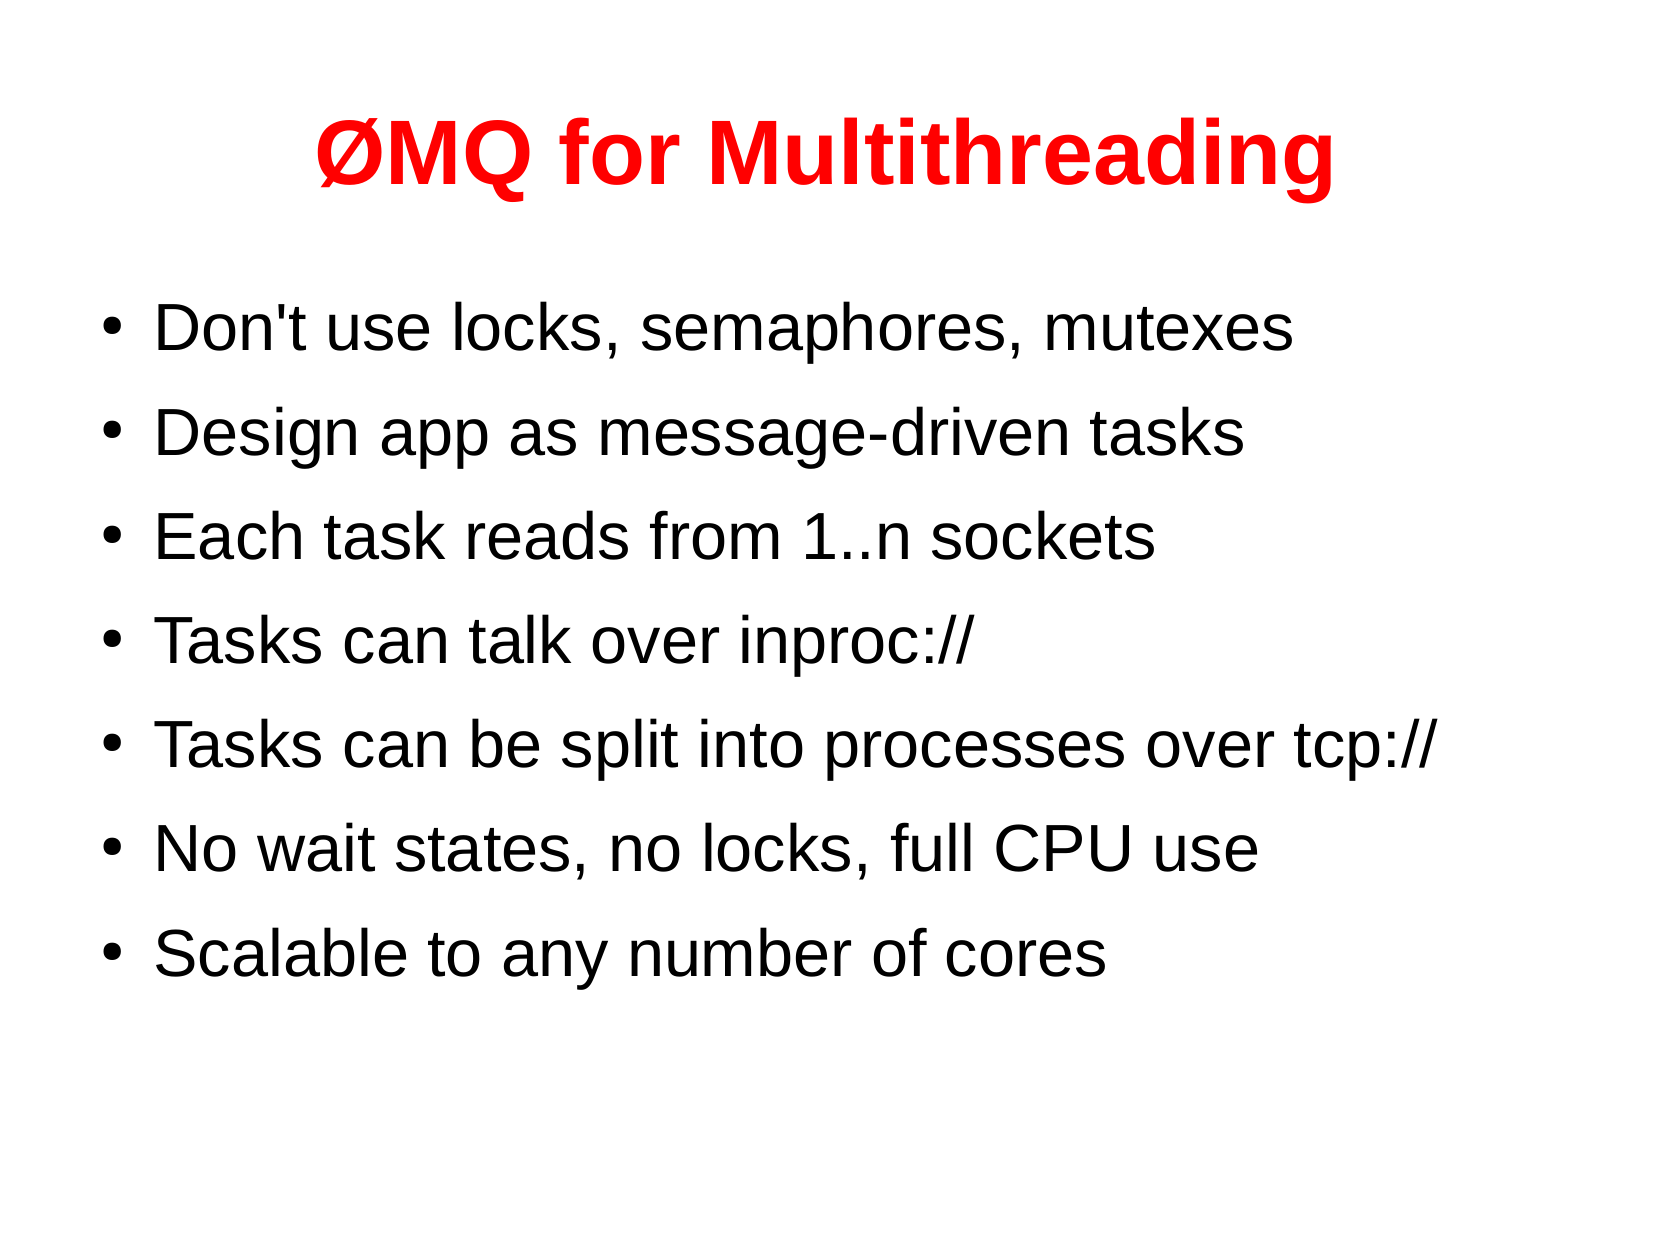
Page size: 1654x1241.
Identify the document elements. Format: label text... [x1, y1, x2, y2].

list Don't use locks, semaphores, mutexes Design app as message-driven tasks Each task reads from 1..n sockets Tasks can talk over inproc:// Tasks can be split into processes over tcp:// No wait states, no locks, full CPU use Scalable to any number of cores [82, 290, 1571, 1109]
title ØMQ for Multithreading [82, 49, 1571, 257]
